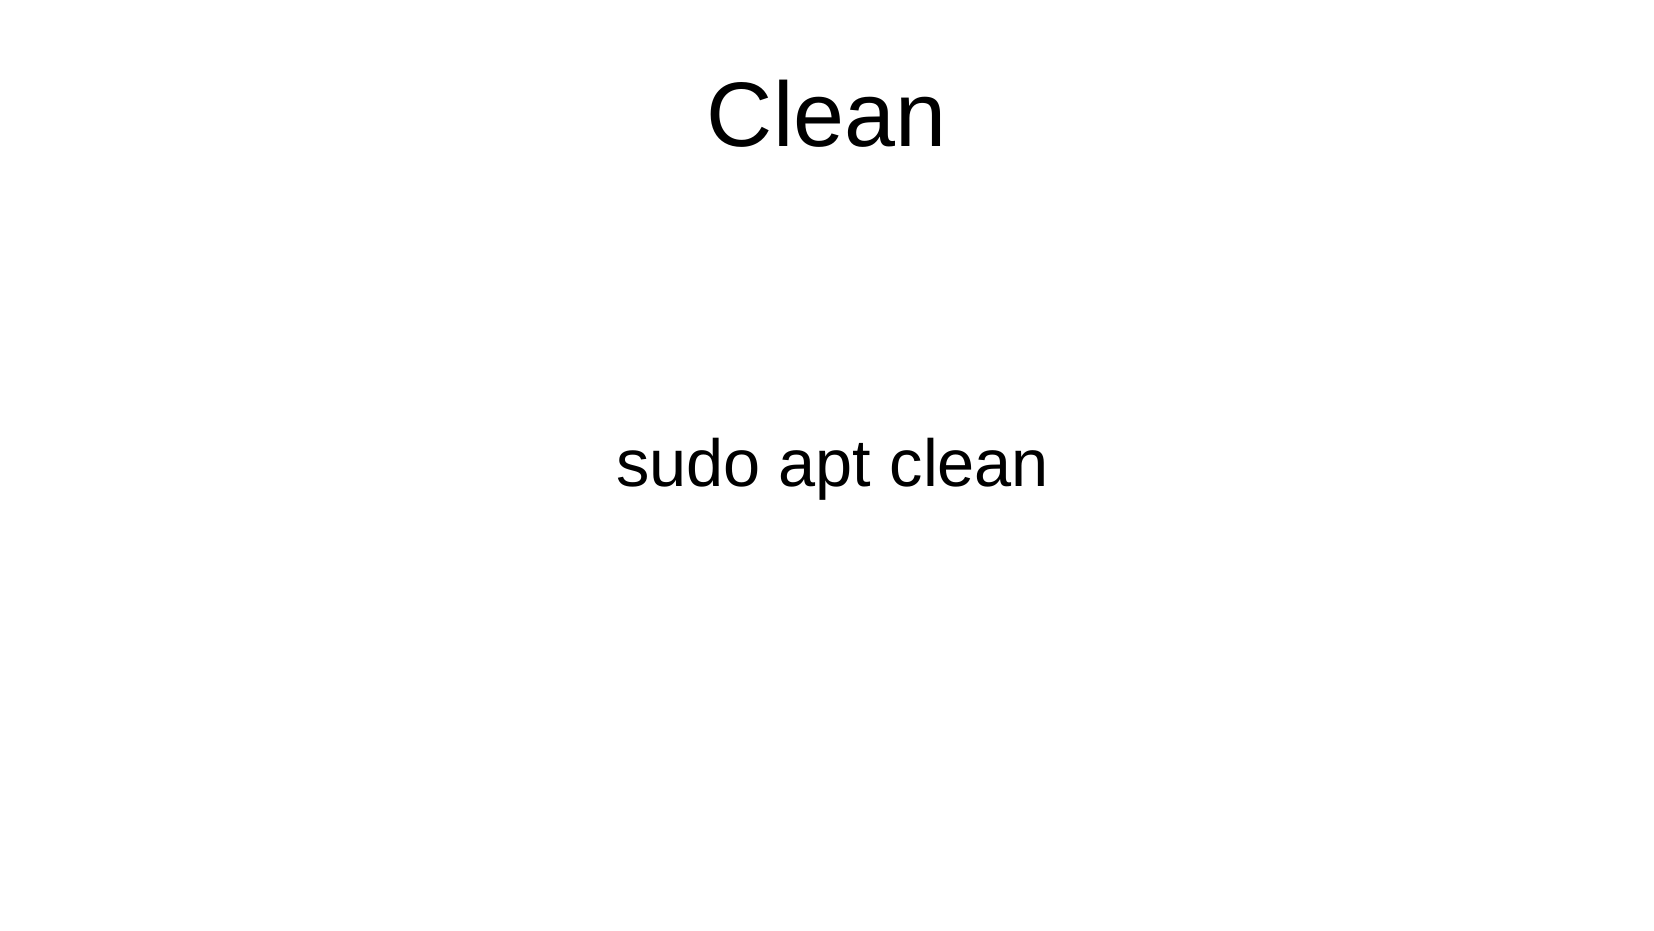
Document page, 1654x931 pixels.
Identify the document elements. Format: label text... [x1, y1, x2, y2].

title Clean [82, 37, 1571, 193]
list sudo apt clean [82, 217, 1571, 758]
